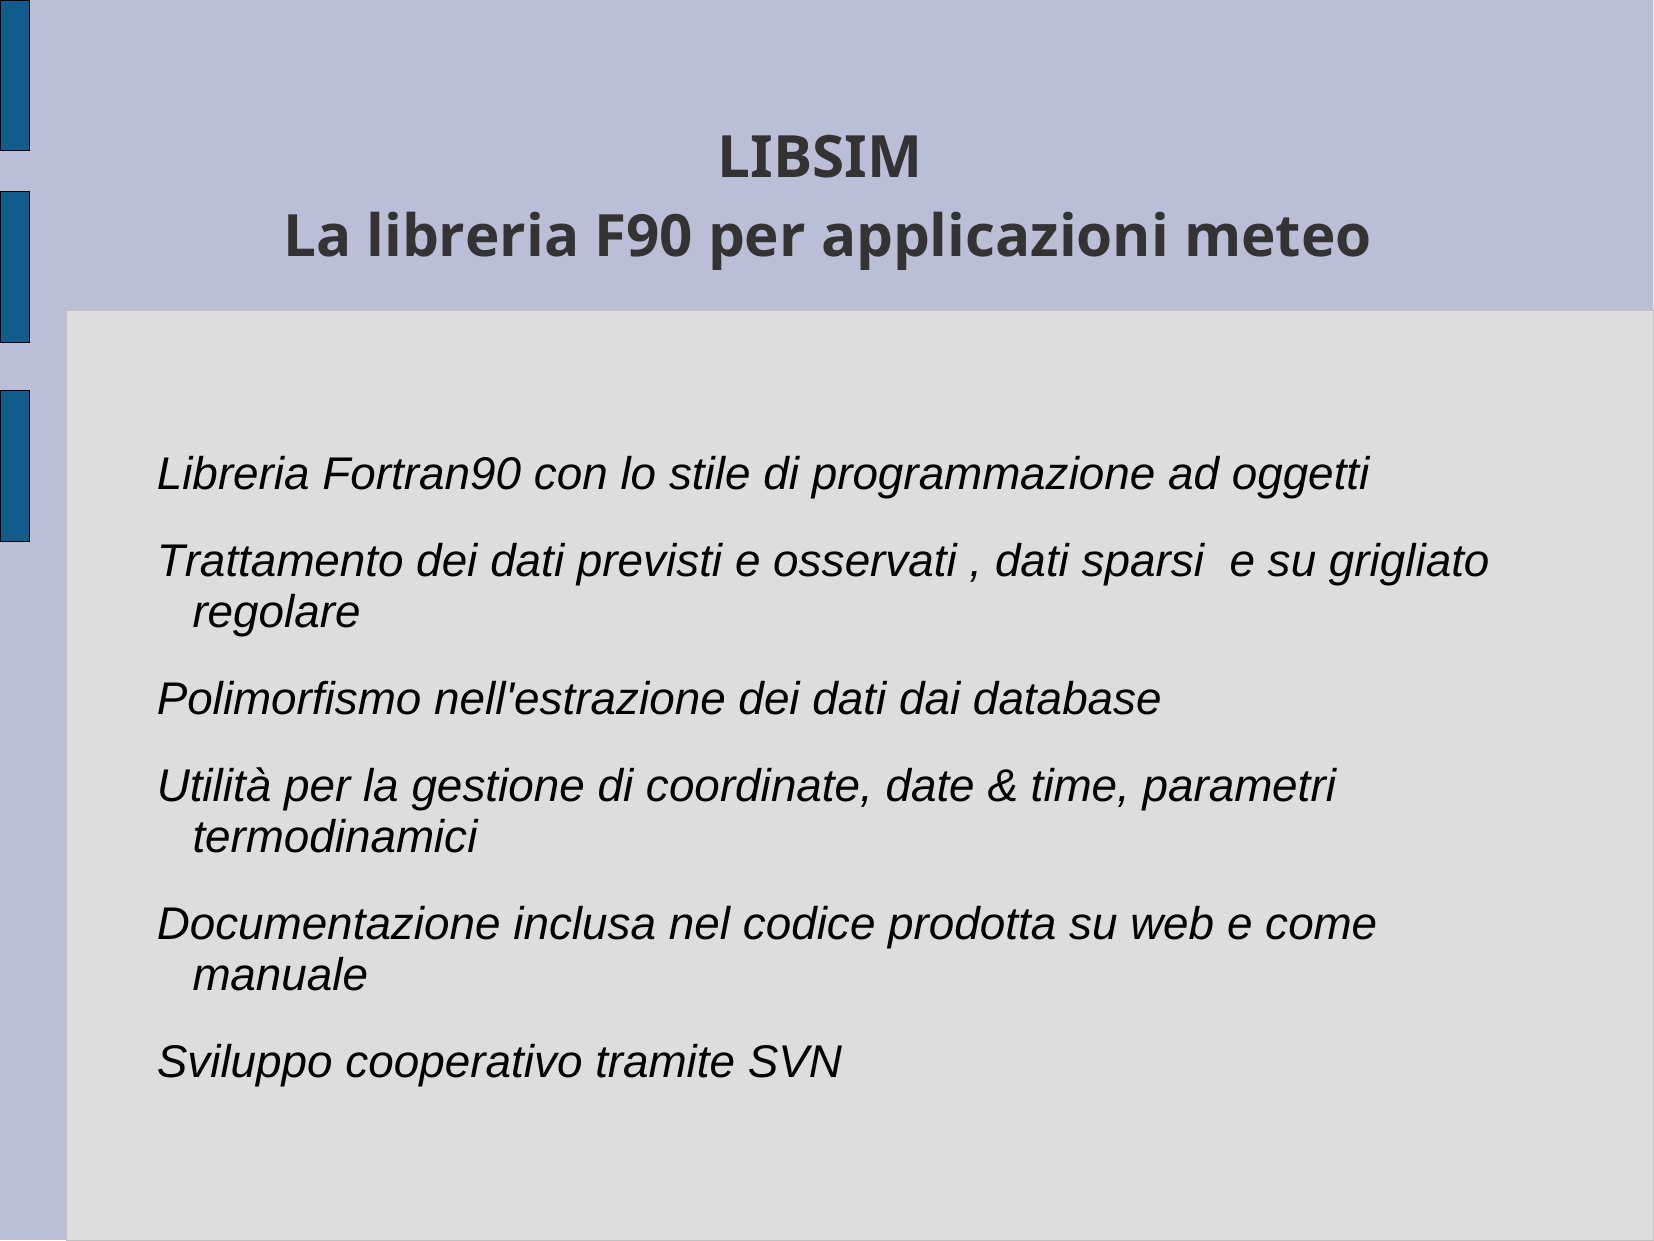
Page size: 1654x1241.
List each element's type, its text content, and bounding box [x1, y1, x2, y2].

subtitle Libreria Fortran90 con lo stile di programmazione ad oggetti Trattamento dei dati previsti e osservati , dati sparsi e su grigliato regolare Polimorfismo nell'estrazione dei dati dai database Utilità per la gestione di coordinate, date & time, parametri termodinamici Documentazione inclusa nel codice prodotta su web e come manuale Sviluppo cooperativo tramite SVN [121, 295, 1536, 1241]
title LIBSIM La libreria F90 per applicazioni meteo [121, 91, 1534, 295]
